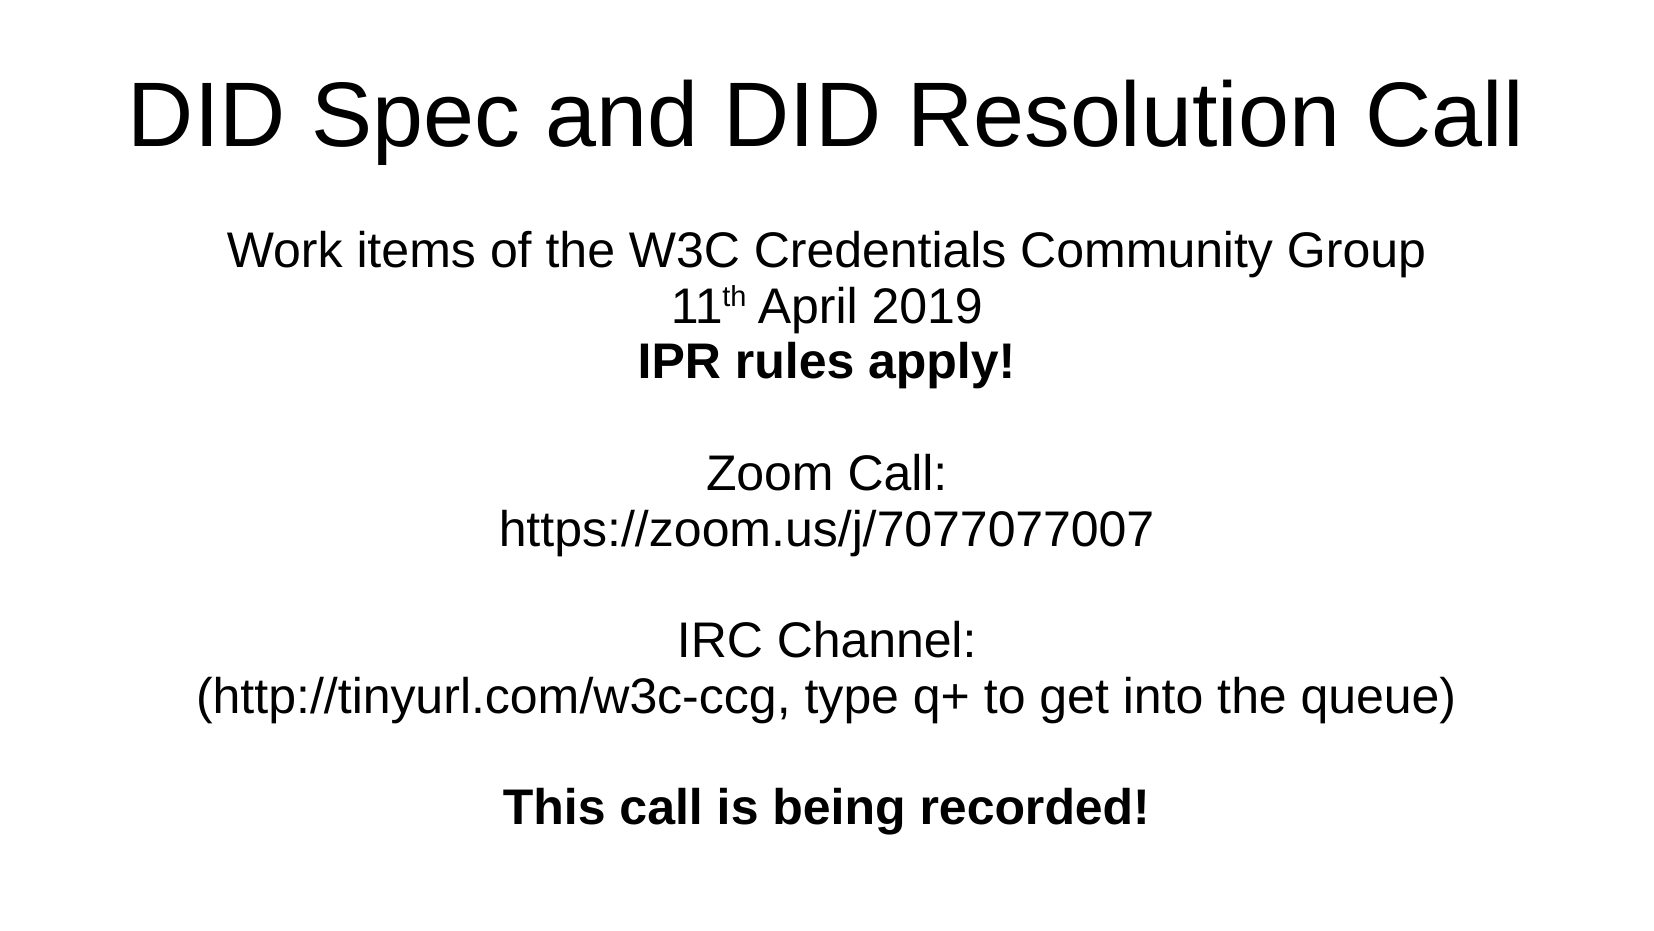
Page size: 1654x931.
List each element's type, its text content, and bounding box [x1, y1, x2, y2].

subtitle Work items of the W3C Credentials Community Group 11th April 2019 IPR rules apply! Zoom Call: https://zoom.us/j/7077077007 IRC Channel: (http://tinyurl.com/w3c-ccg, type q+ to get into the queue) This call is being recorded! [82, 193, 1571, 865]
title DID Spec and DID Resolution Call [82, 37, 1571, 193]
